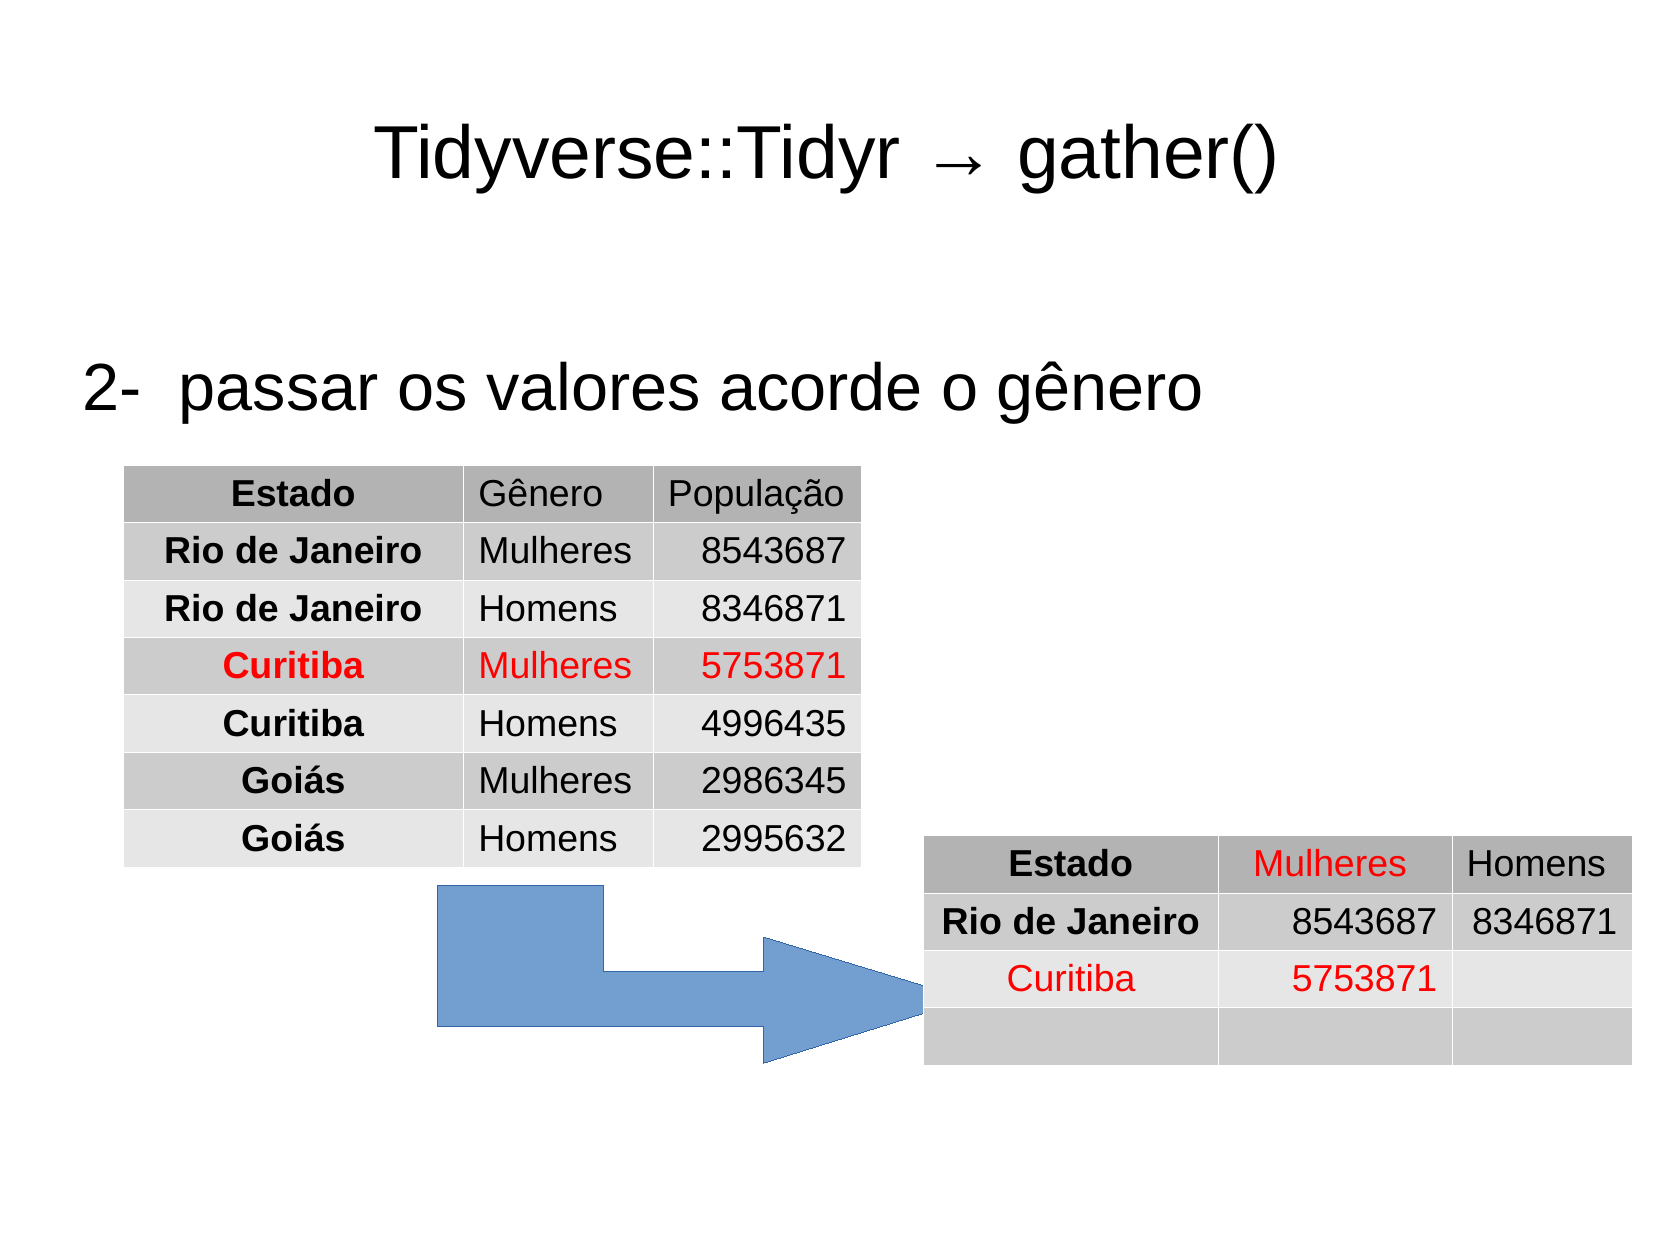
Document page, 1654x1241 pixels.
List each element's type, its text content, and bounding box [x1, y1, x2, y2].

table_header Mulheres [1219, 836, 1452, 893]
table_cell Curitiba [924, 951, 1218, 1007]
subtitle 2- passar os valores acorde o gênero [82, 290, 1571, 485]
table_cell [1219, 1008, 1452, 1065]
table_cell 5753871 [1219, 951, 1452, 1007]
table_cell 2986345 [654, 753, 861, 809]
table_header Homens [1453, 836, 1632, 893]
table_cell 2995632 [654, 810, 861, 867]
table_cell [1453, 1008, 1632, 1065]
table_cell 8346871 [654, 581, 861, 637]
table_cell Mulheres [464, 753, 653, 809]
table_cell 4996435 [654, 695, 861, 752]
table_cell [1453, 951, 1632, 1007]
table_header População [654, 466, 861, 522]
table_cell 8346871 [1453, 894, 1632, 950]
table_header Estado [124, 466, 463, 522]
title Tidyverse::Tidyr → gather() [82, 49, 1571, 257]
table_cell Rio de Janeiro [124, 581, 463, 637]
table_cell Mulheres [464, 638, 653, 694]
table_cell [924, 1008, 1218, 1065]
table_cell 8543687 [654, 523, 861, 580]
table_cell Rio de Janeiro [924, 894, 1218, 950]
table_cell Goiás [124, 753, 463, 809]
table_cell Goiás [124, 810, 463, 867]
table_cell Homens [464, 810, 653, 867]
table_cell Curitiba [124, 638, 463, 694]
table_cell Homens [464, 695, 653, 752]
text_box [437, 885, 923, 1064]
table_header Estado [924, 836, 1218, 893]
table_cell 5753871 [654, 638, 861, 694]
table_cell Mulheres [464, 523, 653, 580]
table_cell 8543687 [1219, 894, 1452, 950]
table_cell Homens [464, 581, 653, 637]
table_cell Curitiba [124, 695, 463, 752]
table_cell Rio de Janeiro [124, 523, 463, 580]
table_header Gênero [464, 466, 653, 522]
